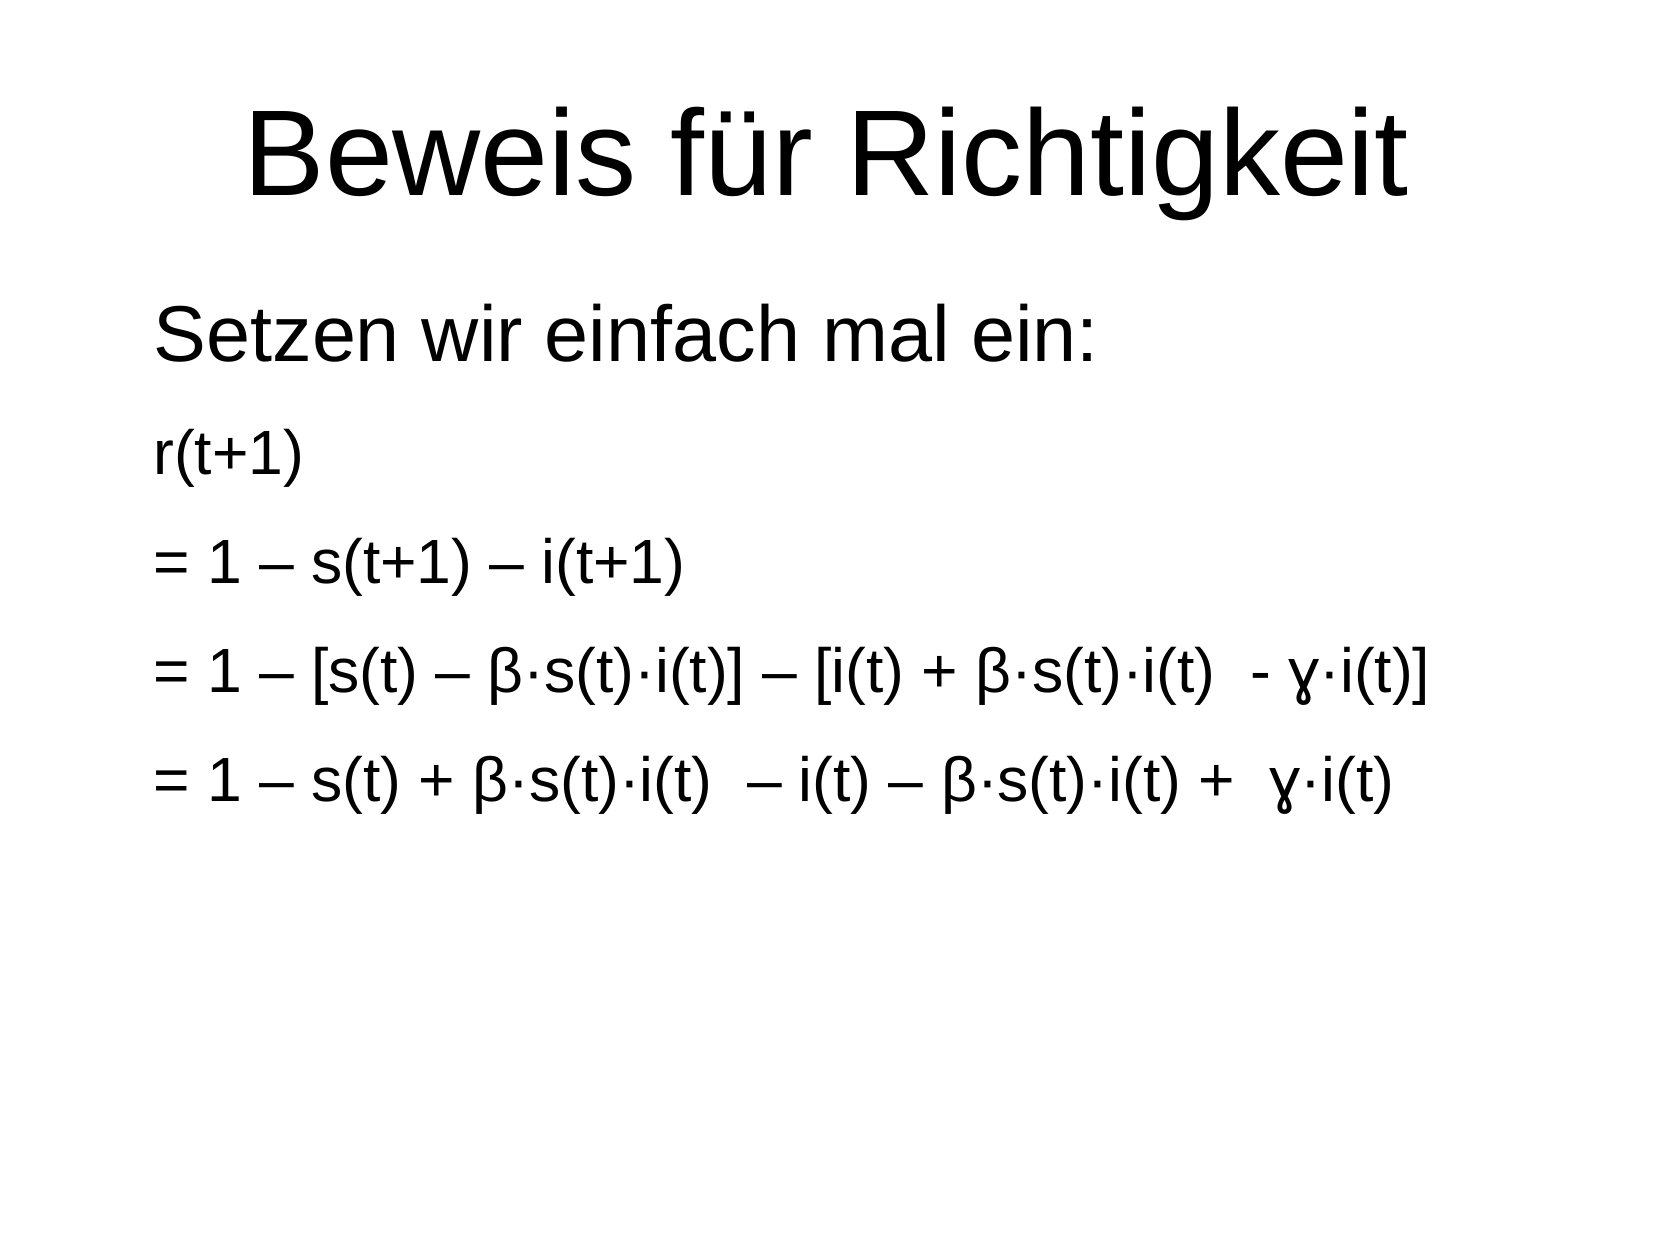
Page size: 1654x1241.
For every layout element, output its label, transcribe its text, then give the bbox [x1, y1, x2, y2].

title Beweis für Richtigkeit [82, 49, 1571, 257]
list Setzen wir einfach mal ein: r(t+1) = 1 – s(t+1) – i(t+1) = 1 – [s(t) – β·s(t)·i(t)] – [i(t) + β·s(t)·i(t) - ɣ·i(t)] = 1 – s(t) + β·s(t)·i(t) – i(t) – β·s(t)·i(t) + ɣ·i(t) [82, 290, 1595, 1158]
